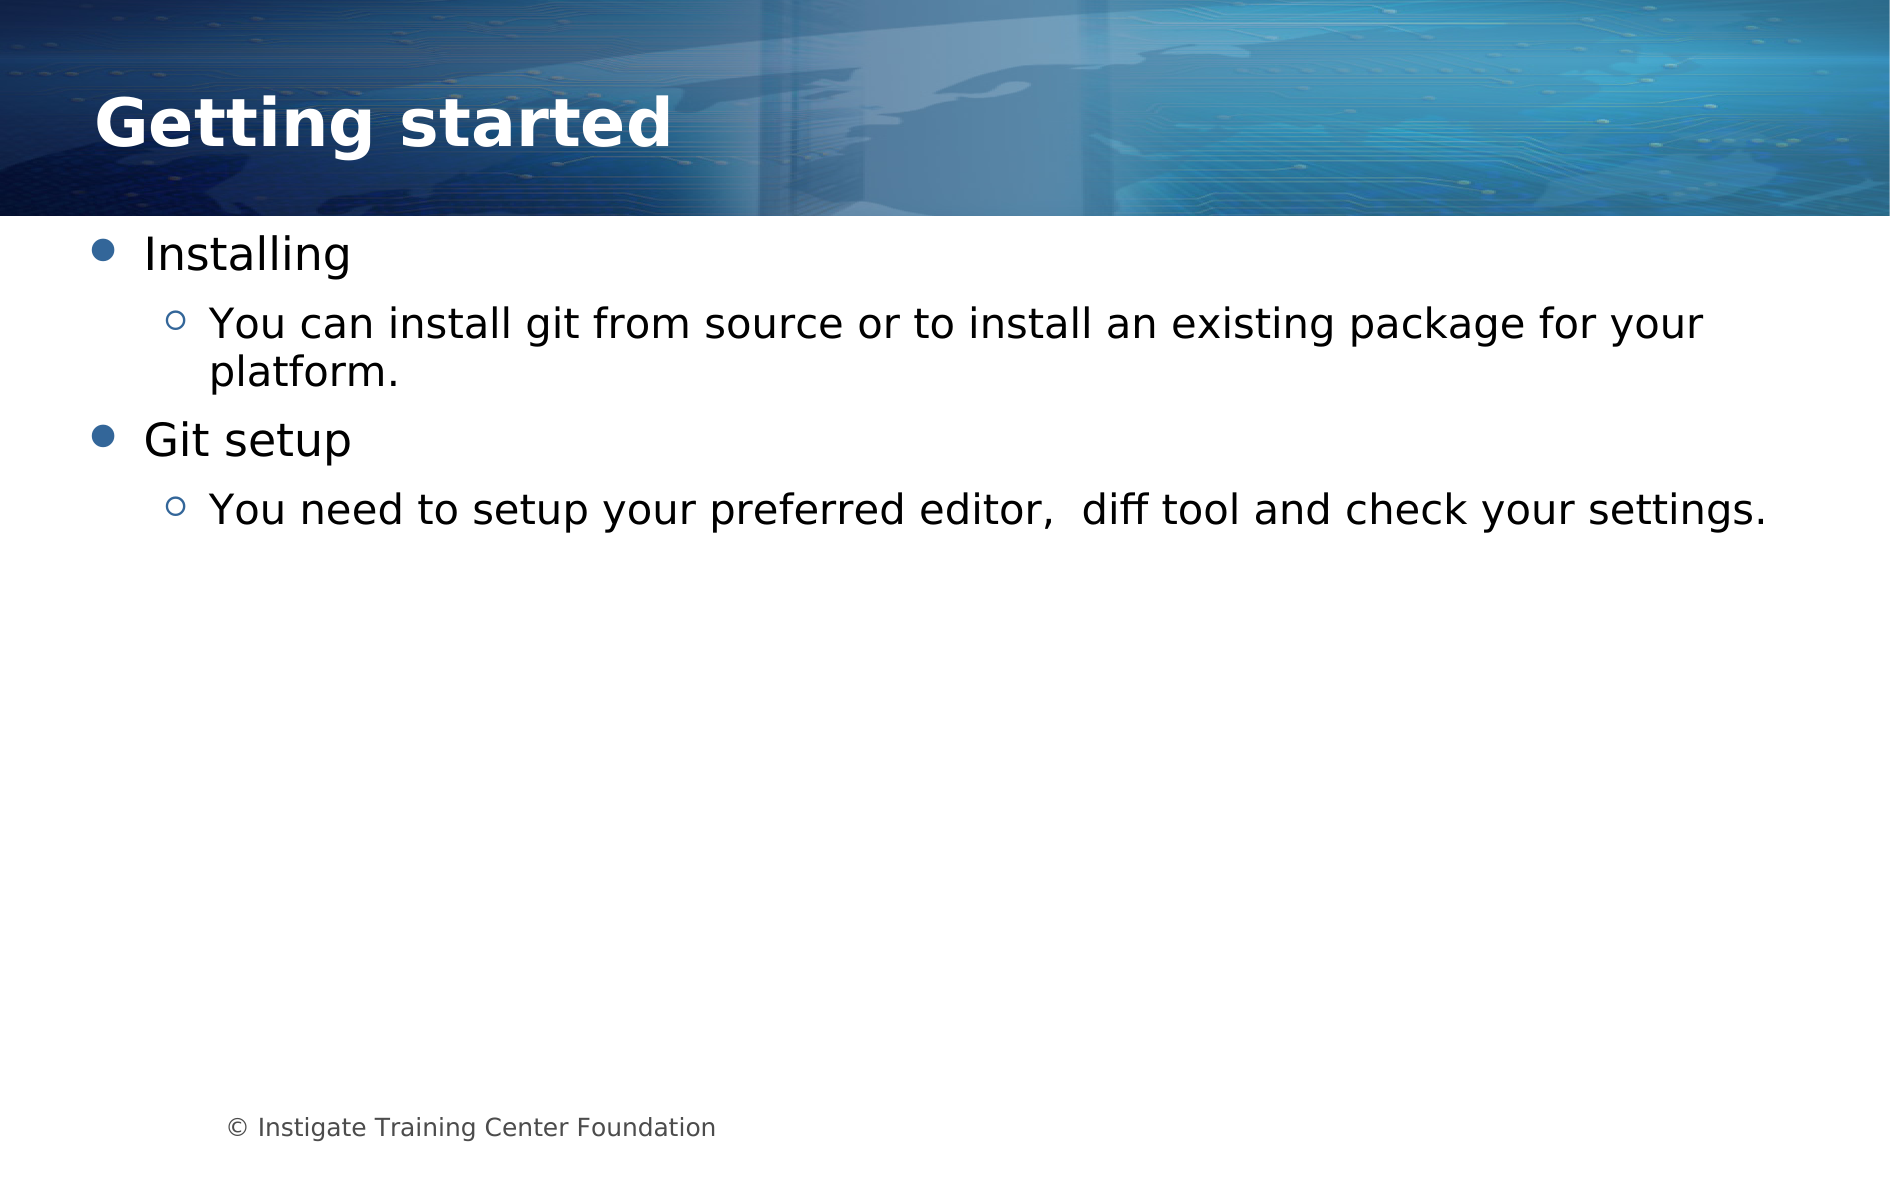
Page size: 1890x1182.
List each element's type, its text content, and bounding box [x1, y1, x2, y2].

picture [0, 0, 1890, 216]
list Installing You can install git from source or to install an existing package for your platform. Git setup You need to setup your preferred editor, diff tool and check your settings. [88, 228, 1788, 993]
title Getting started [94, 54, 1793, 210]
